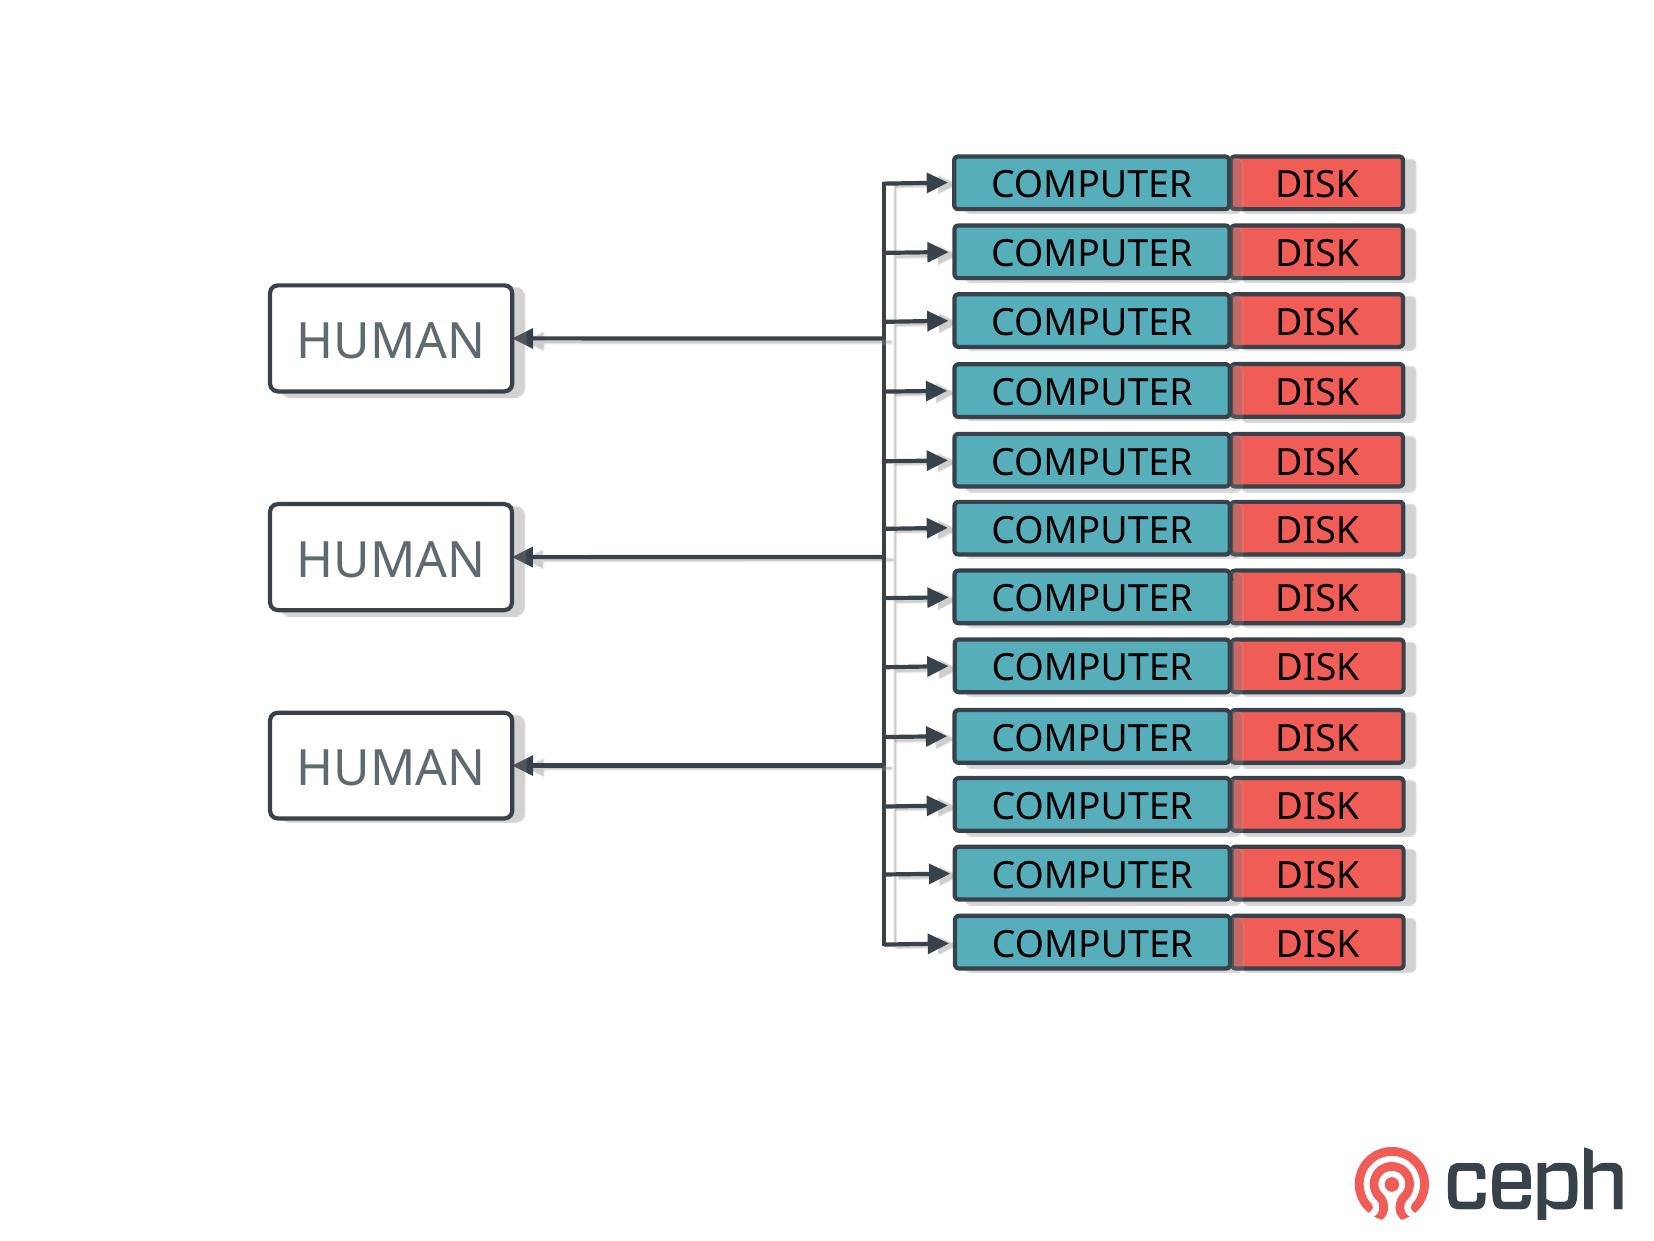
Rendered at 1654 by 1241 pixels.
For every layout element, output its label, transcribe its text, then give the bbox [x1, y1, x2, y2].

text_box DISK [1231, 294, 1404, 347]
text_box DISK [1231, 639, 1404, 693]
text_box COMPUTER [954, 639, 1230, 693]
text_box COMPUTER [955, 915, 1231, 969]
text_box COMPUTER [954, 294, 1230, 347]
text_box HUMAN [270, 285, 513, 392]
text_box DISK [1231, 433, 1404, 487]
text_box DISK [1231, 570, 1404, 624]
text_box COMPUTER [954, 778, 1230, 831]
text_box DISK [1231, 225, 1404, 279]
text_box HUMAN [270, 504, 513, 611]
text_box COMPUTER [954, 846, 1230, 900]
picture [1308, 1100, 1654, 1241]
text_box COMPUTER [954, 501, 1230, 555]
text_box DISK [1231, 364, 1404, 417]
text_box DISK [1231, 915, 1404, 969]
text_box DISK [1231, 501, 1404, 555]
text_box COMPUTER [954, 570, 1230, 624]
text_box COMPUTER [954, 364, 1230, 417]
text_box DISK [1231, 846, 1404, 900]
text_box DISK [1230, 156, 1404, 210]
text_box HUMAN [270, 712, 513, 819]
text_box COMPUTER [954, 156, 1230, 210]
text_box DISK [1231, 710, 1404, 763]
text_box COMPUTER [954, 710, 1230, 763]
text_box COMPUTER [954, 433, 1230, 487]
text_box DISK [1231, 778, 1404, 831]
text_box COMPUTER [954, 225, 1230, 279]
